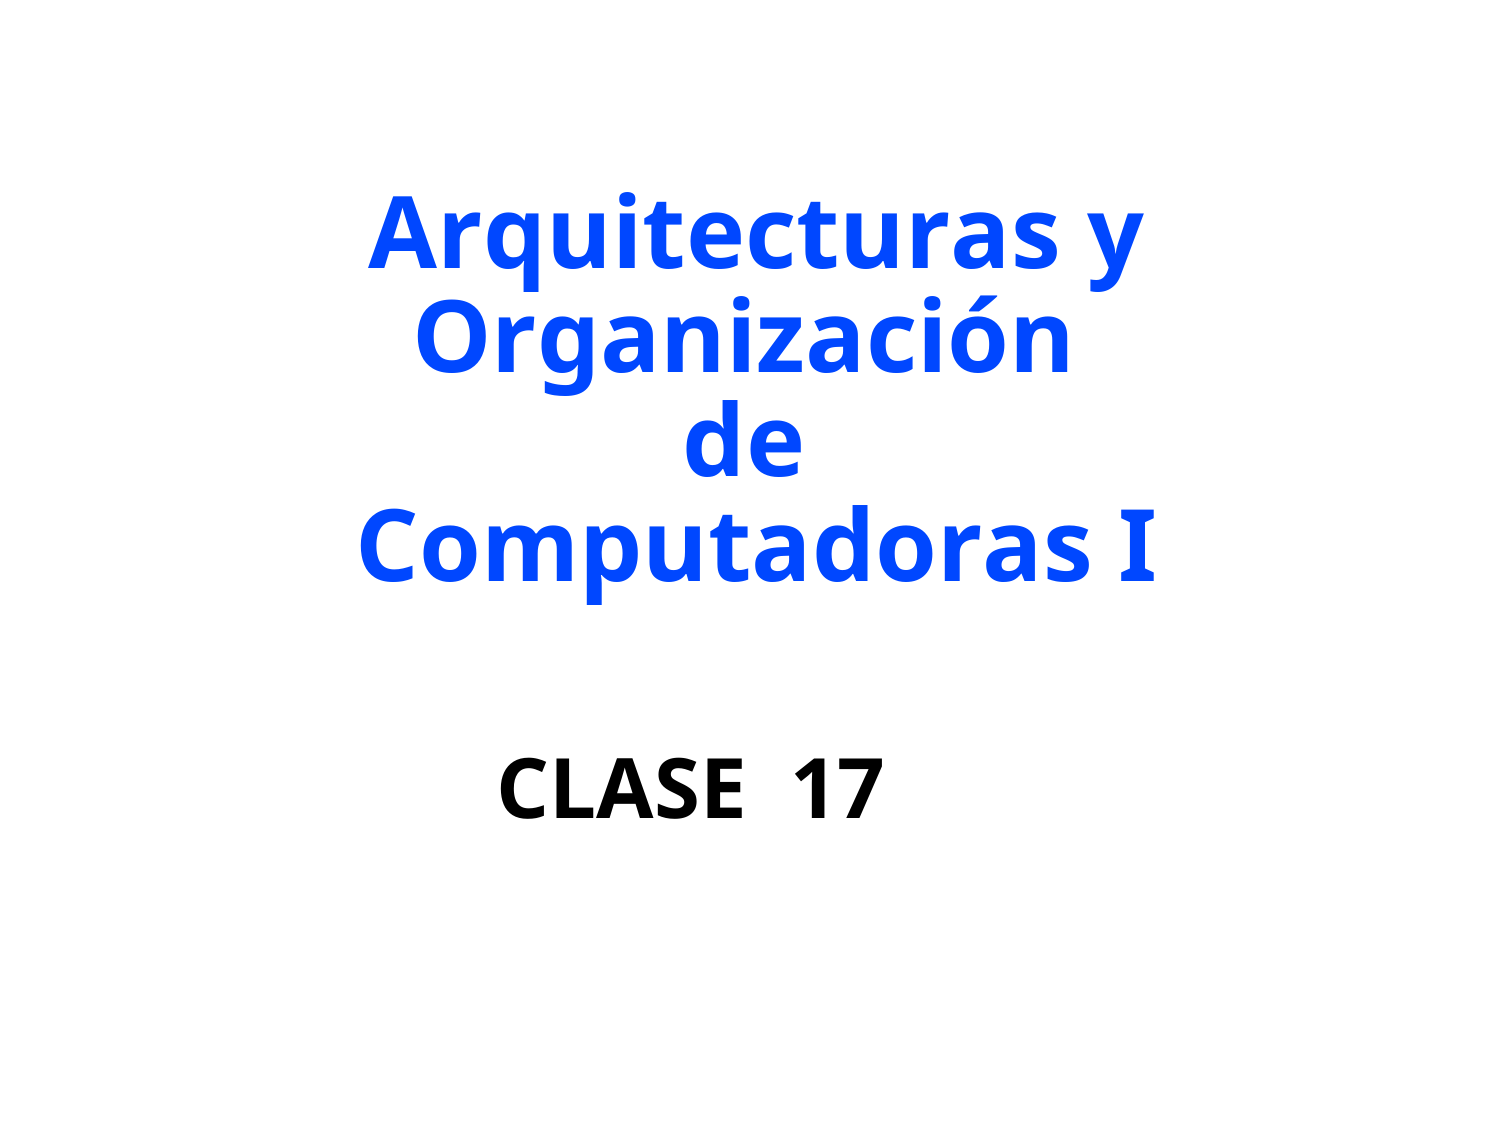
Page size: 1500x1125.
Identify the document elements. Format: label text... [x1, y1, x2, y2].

title Arquitecturas y Organización de Computadoras I [62, 224, 1452, 562]
text_box CLASE 17 [419, 727, 963, 844]
